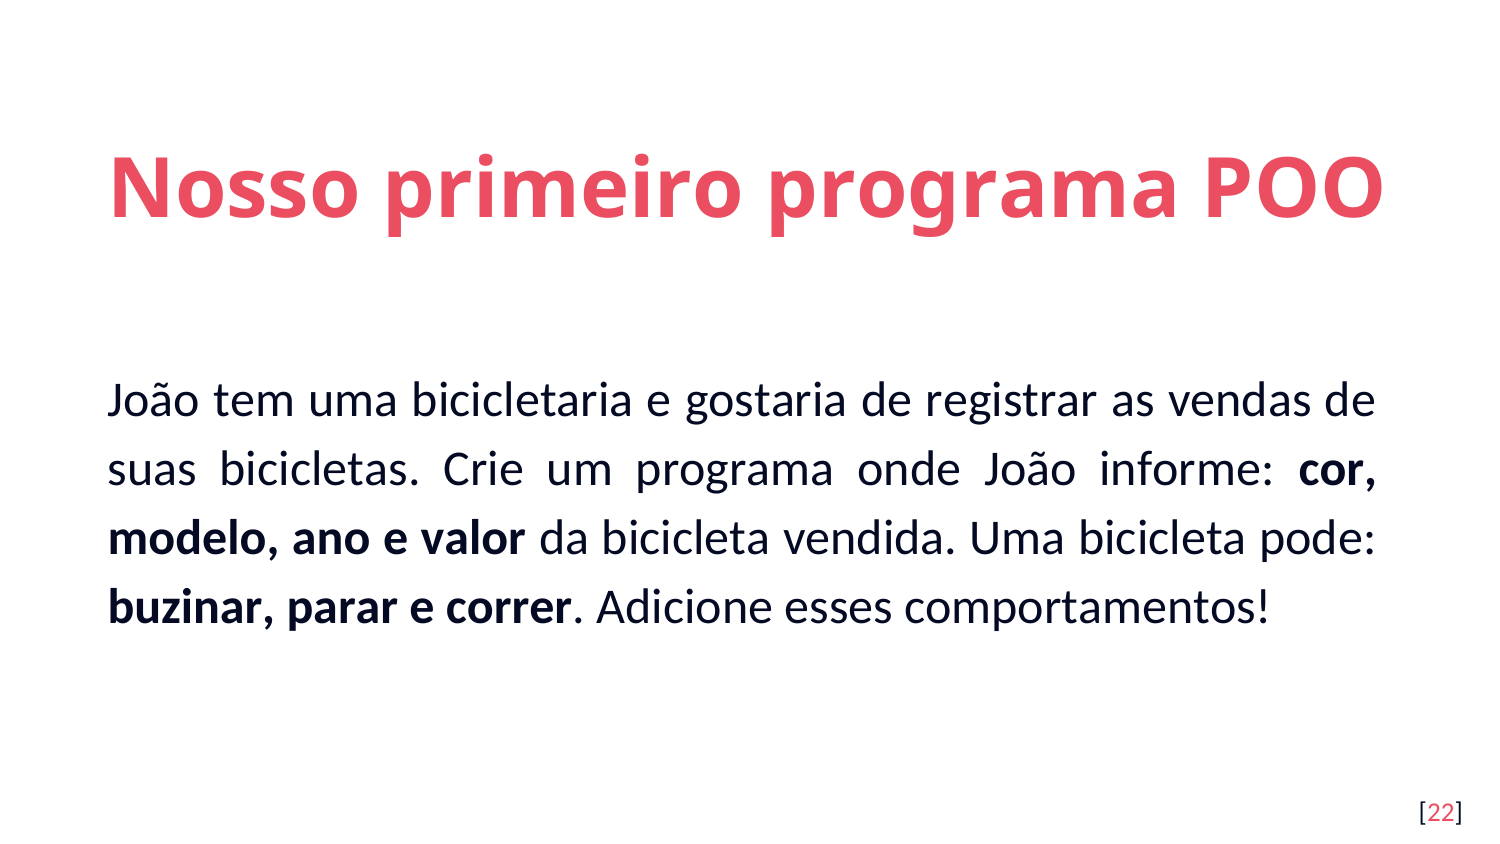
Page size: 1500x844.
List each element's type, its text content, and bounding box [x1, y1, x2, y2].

text_box João tem uma bicicletaria e gostaria de registrar as vendas de suas bicicletas. Crie um programa onde João informe: cor, modelo, ano e valor da bicicleta vendida. Uma bicicleta pode: buzinar, parar e correr. Adicione esses comportamentos! [92, 243, 1408, 749]
text_box Nosso primeiro programa POO [92, 104, 1408, 243]
slide_number [22] [1403, 779, 1494, 844]
